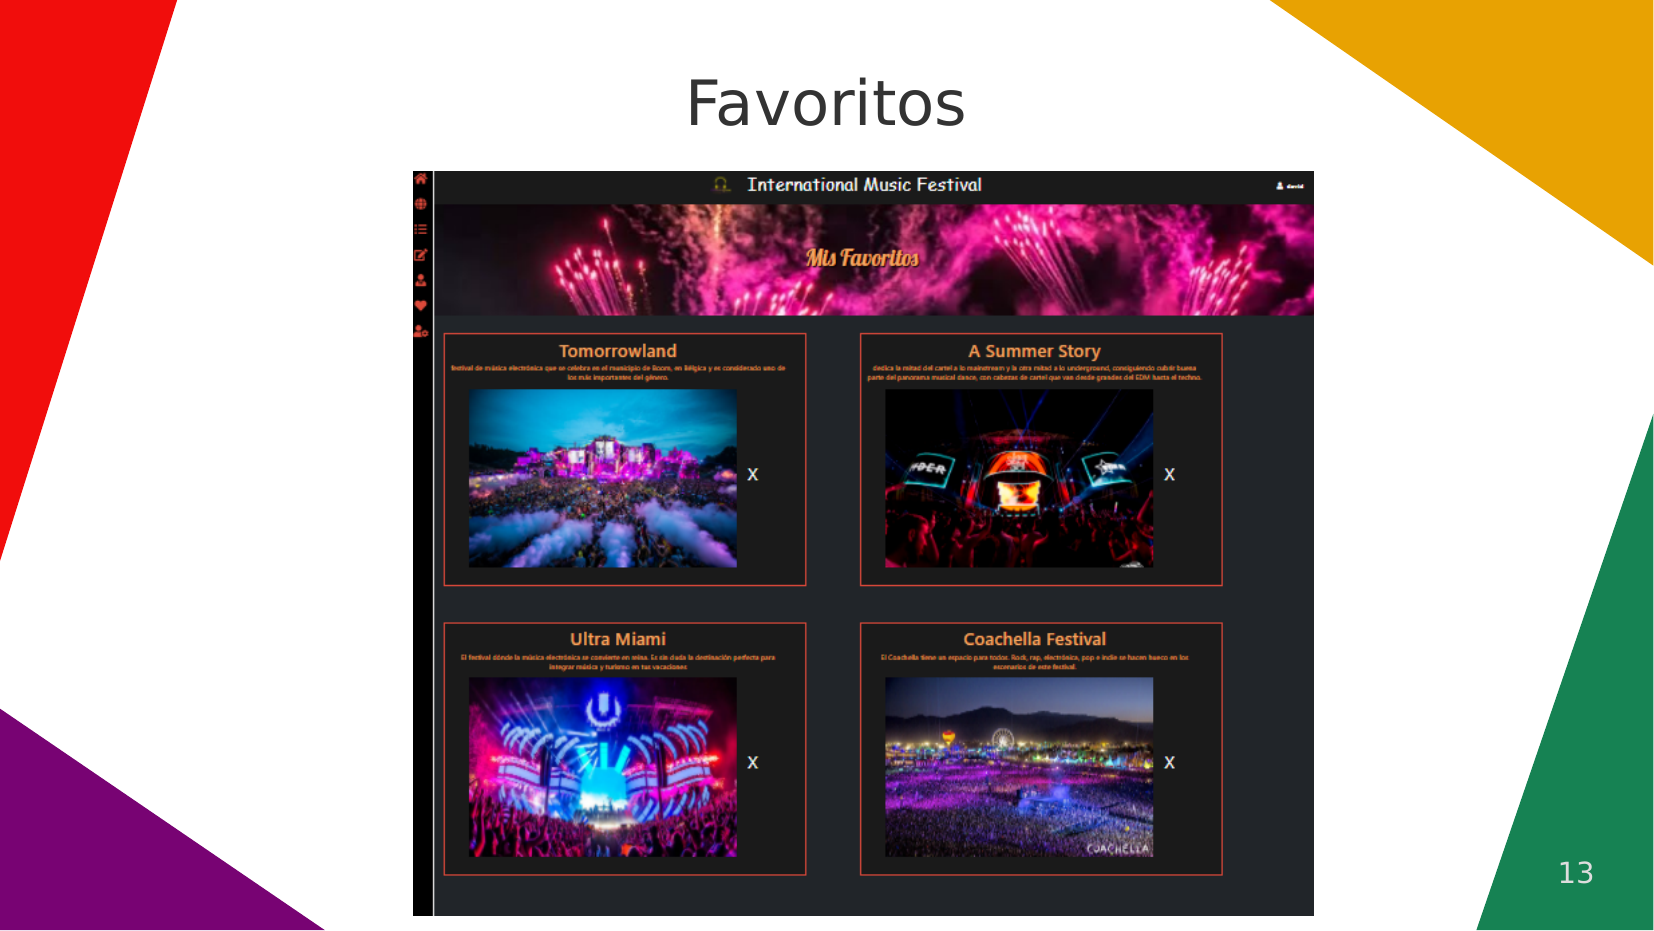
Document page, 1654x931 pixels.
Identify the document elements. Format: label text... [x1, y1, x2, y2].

picture [413, 171, 1314, 916]
title Favoritos [118, 29, 1536, 178]
